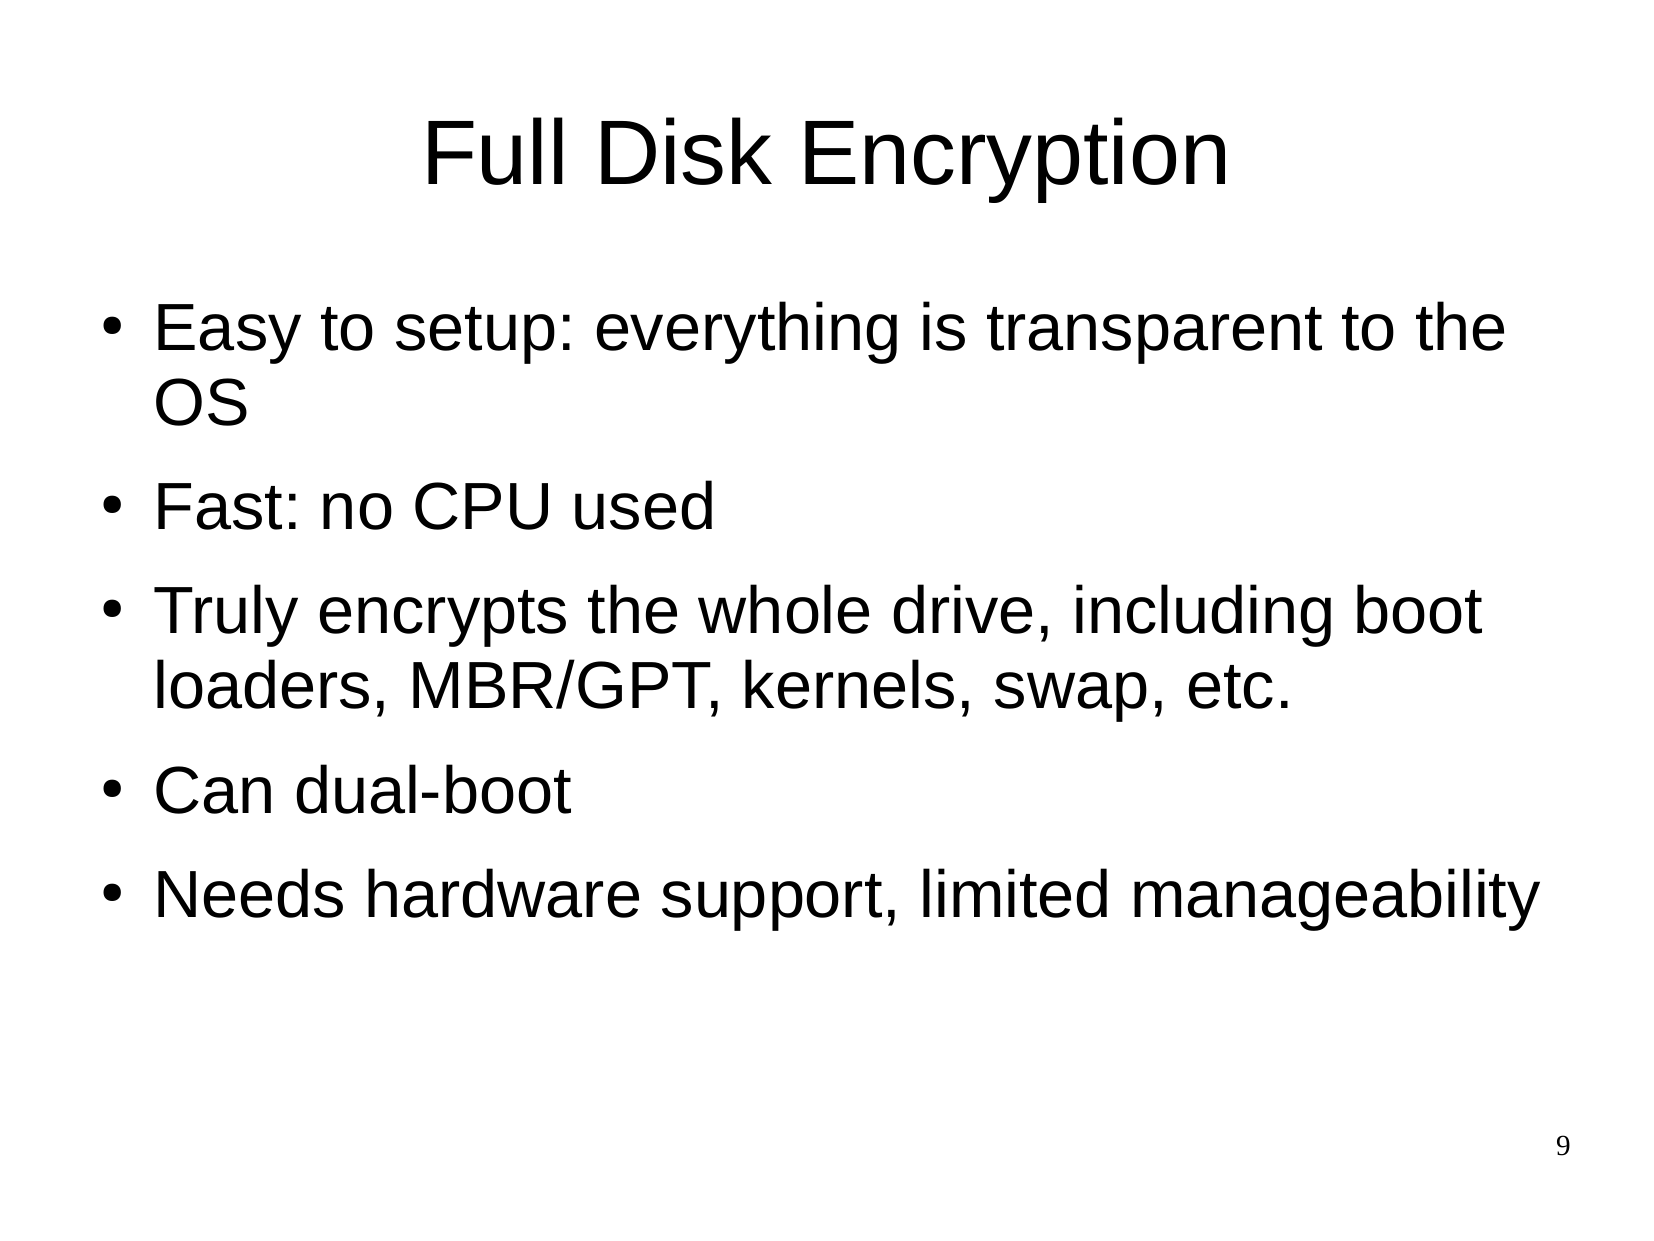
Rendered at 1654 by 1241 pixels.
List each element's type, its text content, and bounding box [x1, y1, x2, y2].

list Easy to setup: everything is transparent to the OS Fast: no CPU used Truly encrypts the whole drive, including boot loaders, MBR/GPT, kernels, swap, etc. Can dual-boot Needs hardware support, limited manageability [82, 290, 1571, 1010]
title Full Disk Encryption [82, 49, 1571, 257]
